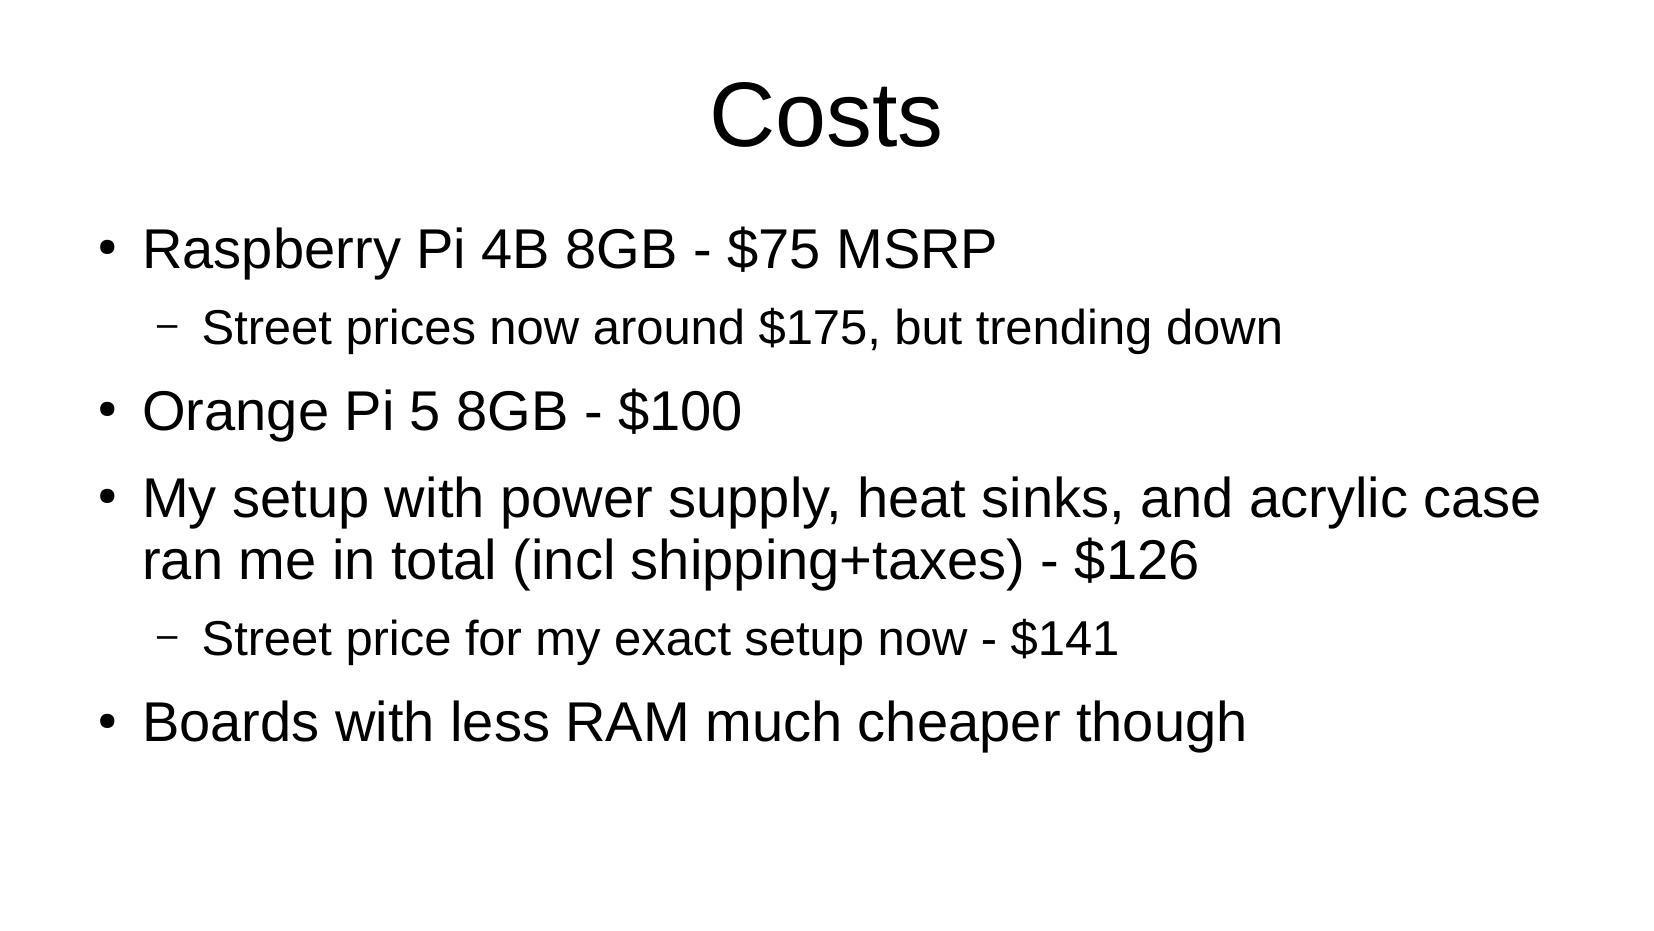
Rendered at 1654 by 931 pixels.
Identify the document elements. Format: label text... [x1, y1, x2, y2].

title Costs [82, 37, 1571, 193]
list Raspberry Pi 4B 8GB - $75 MSRP Street prices now around $175, but trending down Orange Pi 5 8GB - $100 My setup with power supply, heat sinks, and acrylic case ran me in total (incl shipping+taxes) - $126 Street price for my exact setup now - $141 Boards with less RAM much cheaper though [82, 217, 1571, 758]
